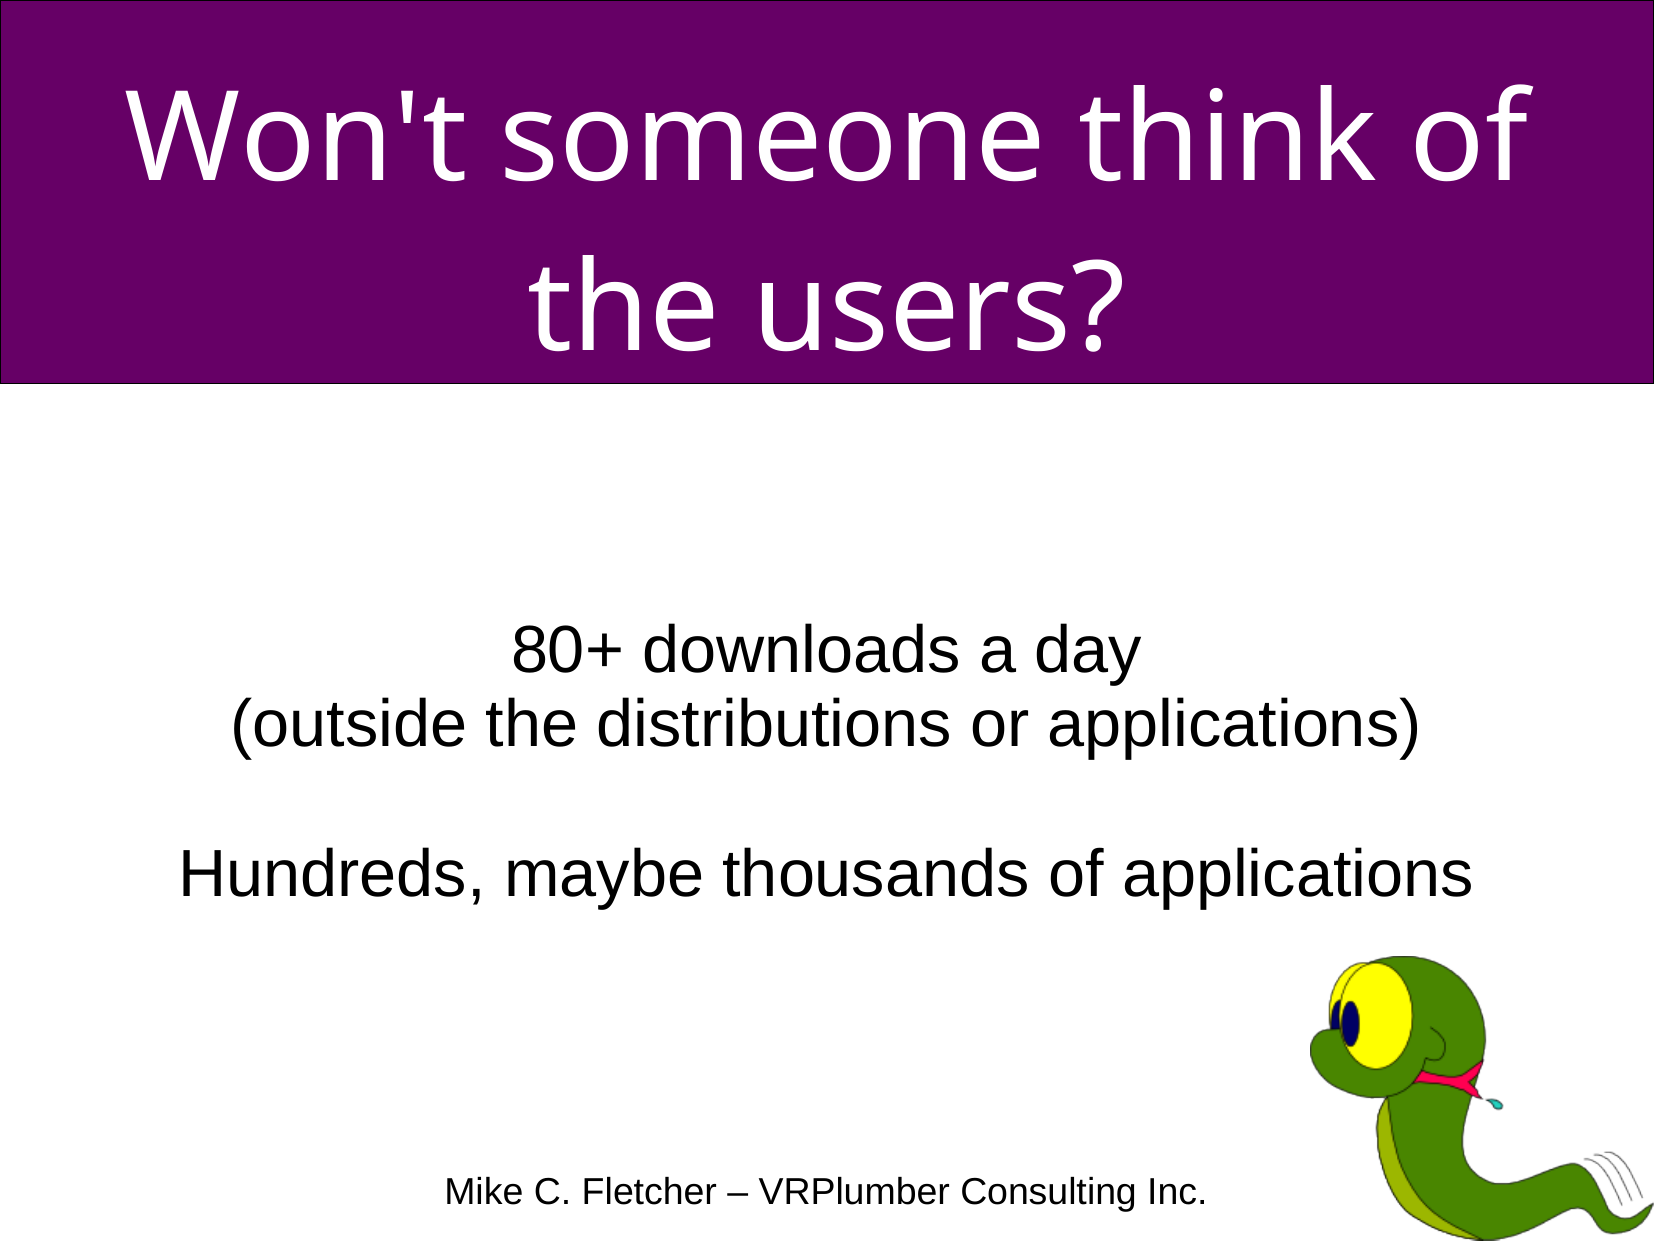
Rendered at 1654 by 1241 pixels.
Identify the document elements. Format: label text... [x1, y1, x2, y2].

picture [1310, 956, 1654, 1241]
subtitle 80+ downloads a day (outside the distributions or applications) Hundreds, maybe thousands of applications [82, 420, 1571, 1102]
title Won't someone think of the users? [82, 49, 1571, 384]
